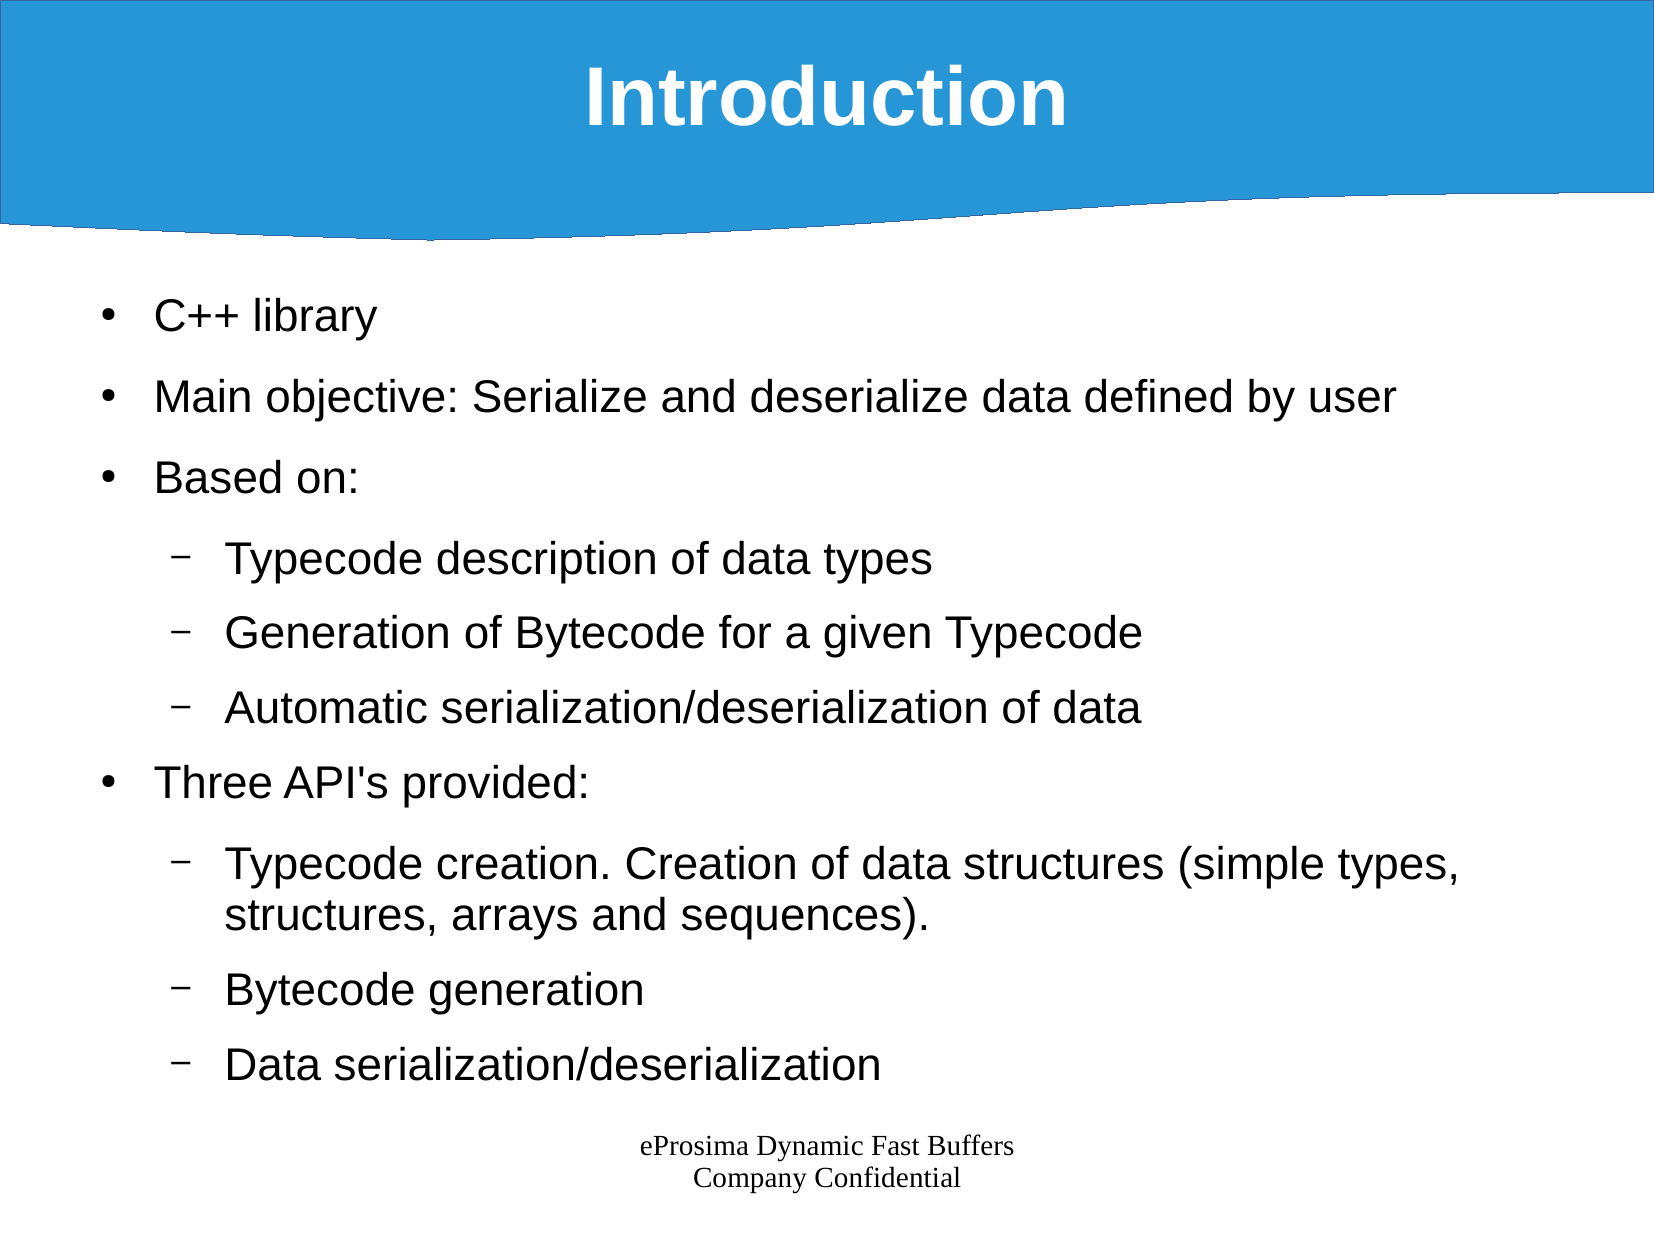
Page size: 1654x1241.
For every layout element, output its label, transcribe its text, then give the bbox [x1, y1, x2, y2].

text_box Introduction [0, 0, 1654, 241]
list C++ library Main objective: Serialize and deserialize data defined by user Based on: Typecode description of data types Generation of Bytecode for a given Typecode Automatic serialization/deserialization of data Three API's provided: Typecode creation. Creation of data structures (simple types, structures, arrays and sequences). Bytecode generation Data serialization/deserialization [82, 290, 1571, 1216]
